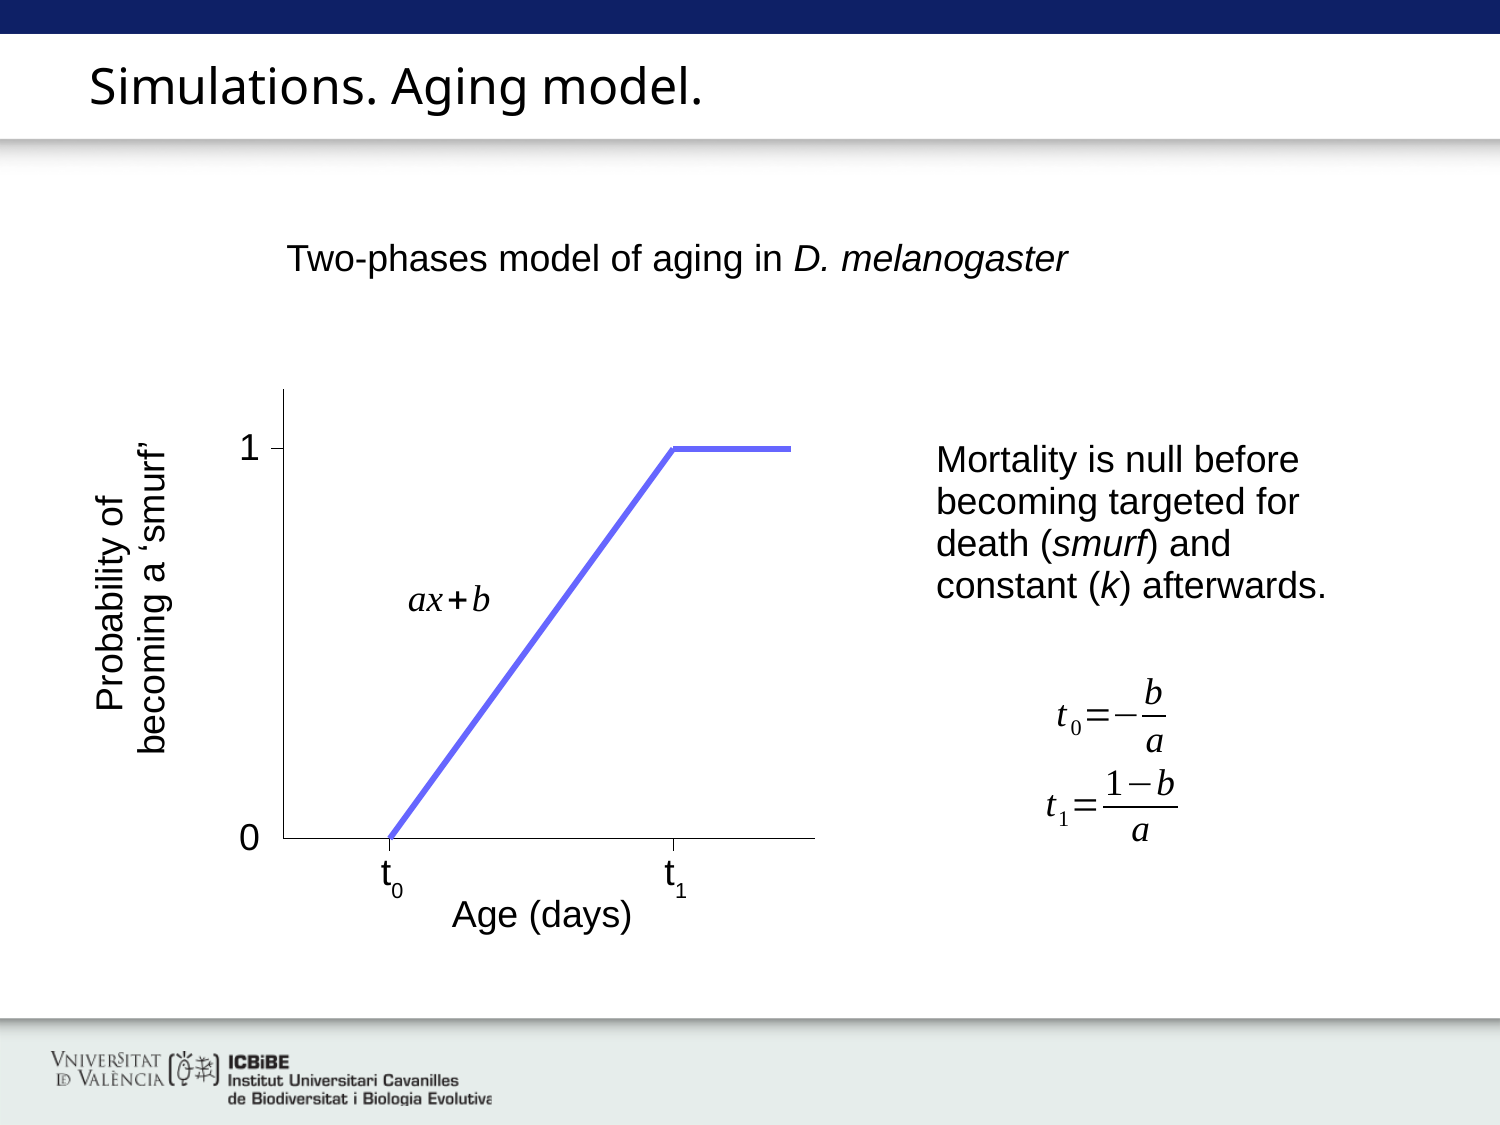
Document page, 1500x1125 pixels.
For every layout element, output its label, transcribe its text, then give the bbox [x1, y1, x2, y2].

chart [401, 578, 498, 621]
text_box t1 [649, 844, 702, 911]
text_box 0 [224, 809, 275, 866]
text_box Two-phases model of aging in D. melanogaster [271, 230, 1084, 288]
text_box t0 [366, 844, 419, 911]
picture [0, 0, 1500, 214]
text_box Age (days) [437, 885, 648, 943]
picture [0, 1018, 1500, 1125]
chart [1039, 671, 1186, 851]
list Simulations. Aging model. [75, 47, 922, 110]
text_box Probability of becoming a ‘smurf’ [80, 426, 180, 771]
text_box Mortality is null before becoming targeted for death (smurf) and constant (k) afterwards. [921, 431, 1394, 615]
text_box 1 [224, 419, 275, 477]
